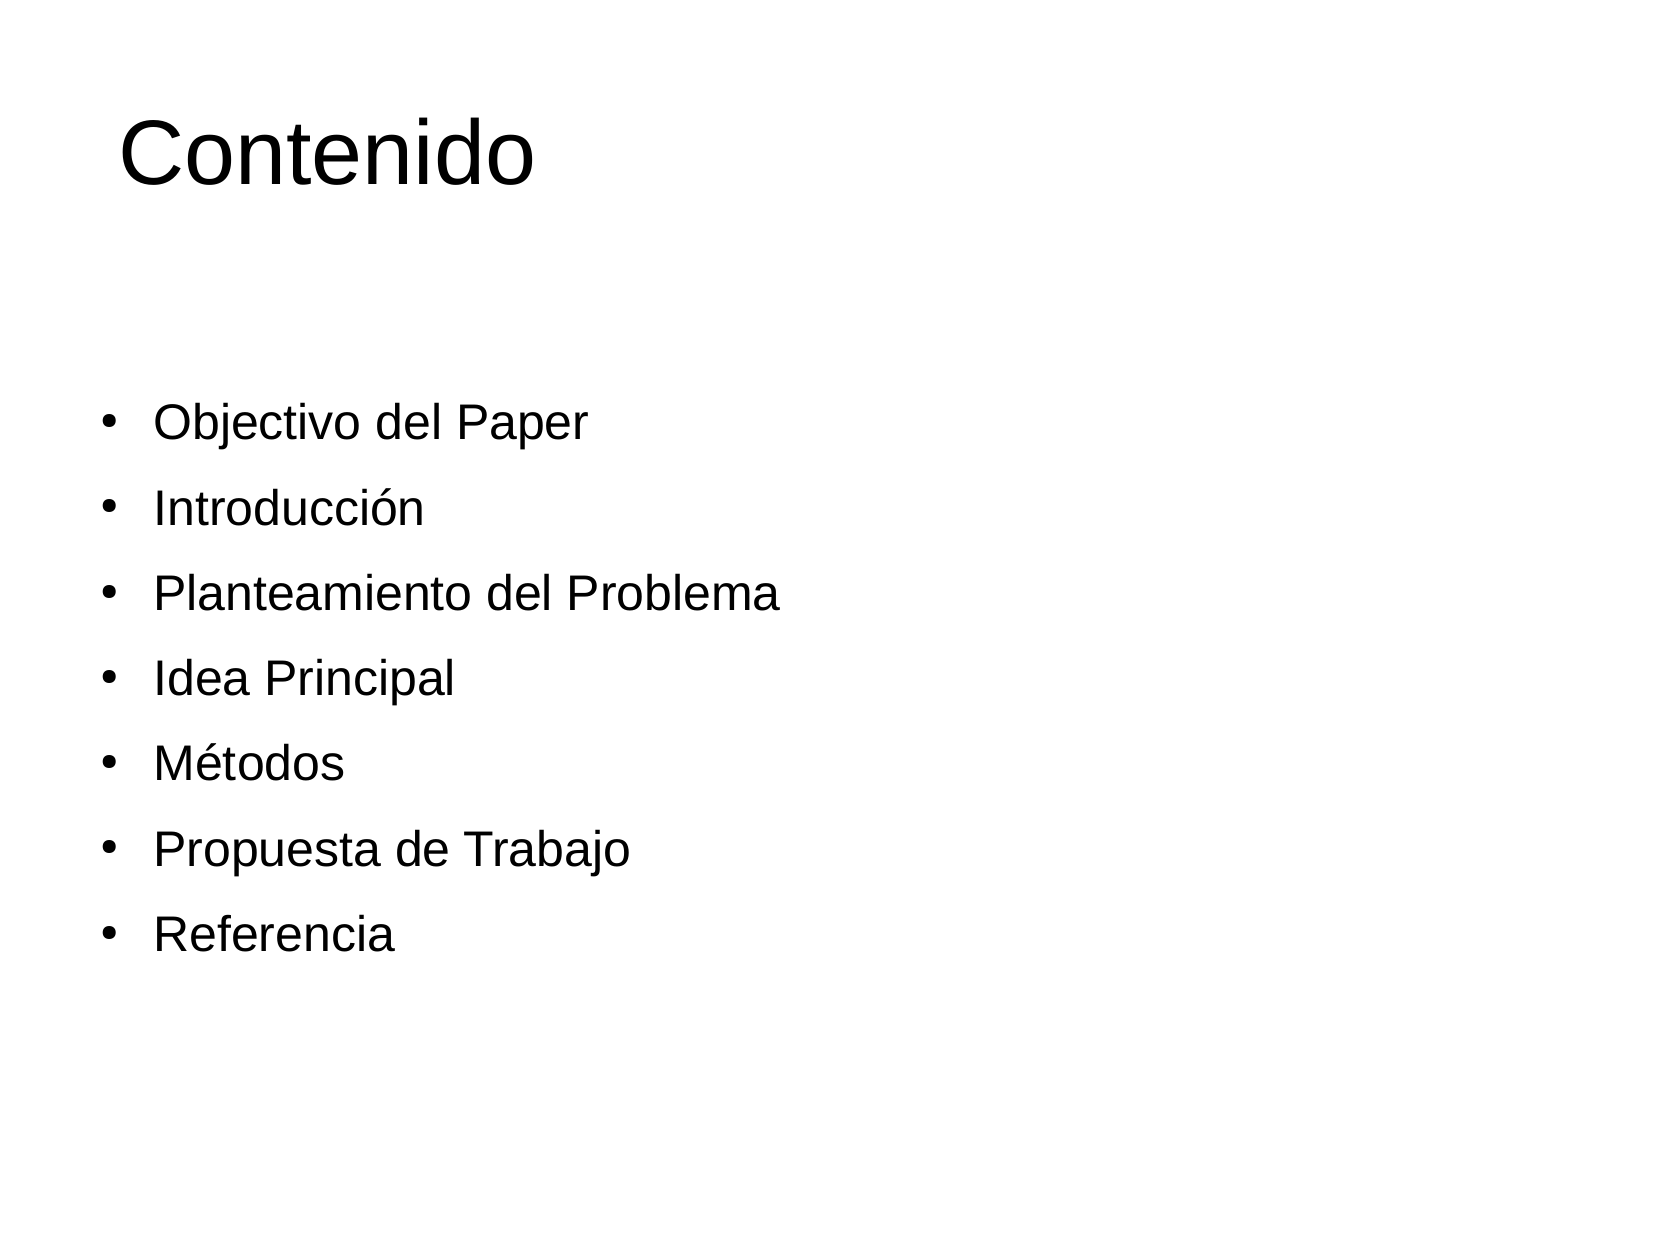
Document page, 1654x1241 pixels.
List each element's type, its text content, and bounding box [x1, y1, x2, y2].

title Contenido [82, 49, 1571, 257]
list Objectivo del Paper Introducción Planteamiento del Problema Idea Principal Métodos Propuesta de Trabajo Referencia [82, 290, 1571, 1010]
